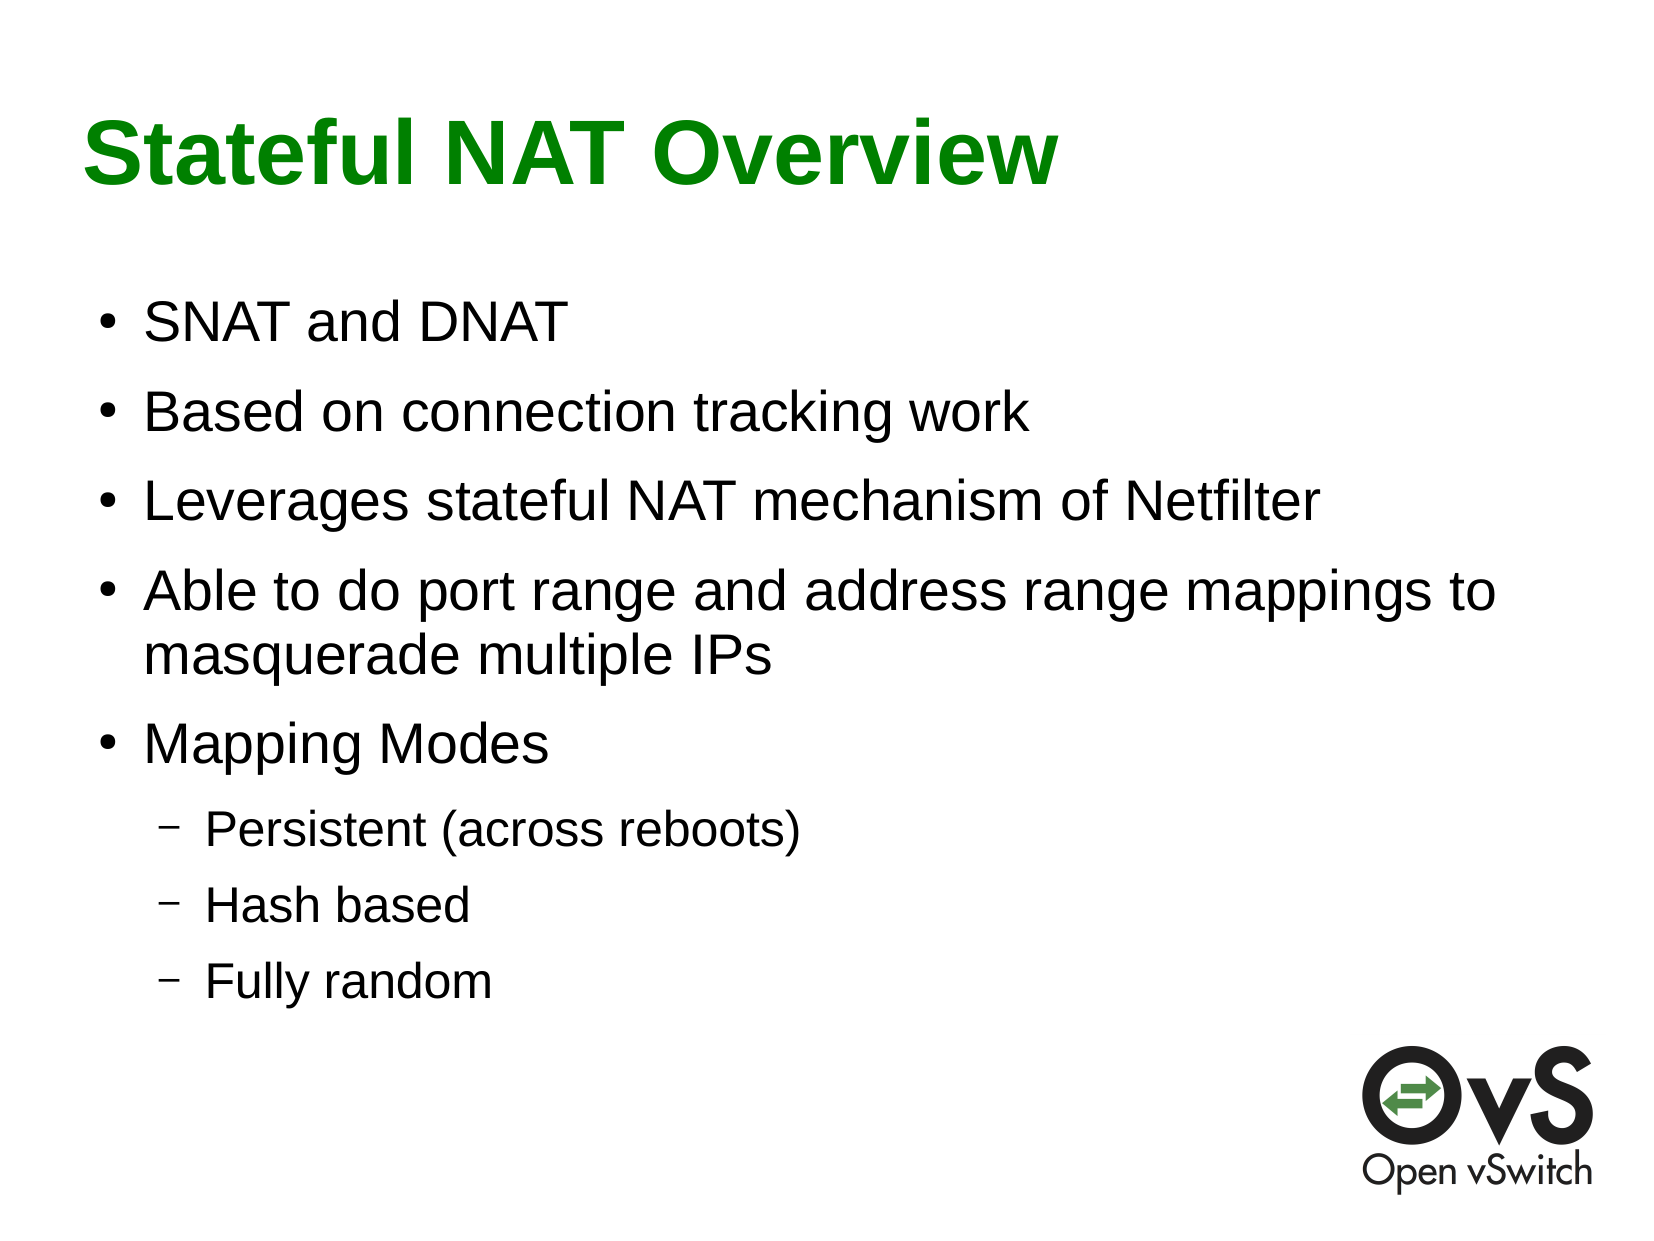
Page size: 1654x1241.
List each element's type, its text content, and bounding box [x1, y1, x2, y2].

picture [1350, 1034, 1606, 1200]
title Stateful NAT Overview [82, 49, 1571, 257]
list SNAT and DNAT Based on connection tracking work Leverages stateful NAT mechanism of Netfilter Able to do port range and address range mappings to masquerade multiple IPs Mapping Modes Persistent (across reboots) Hash based Fully random [82, 290, 1571, 1010]
